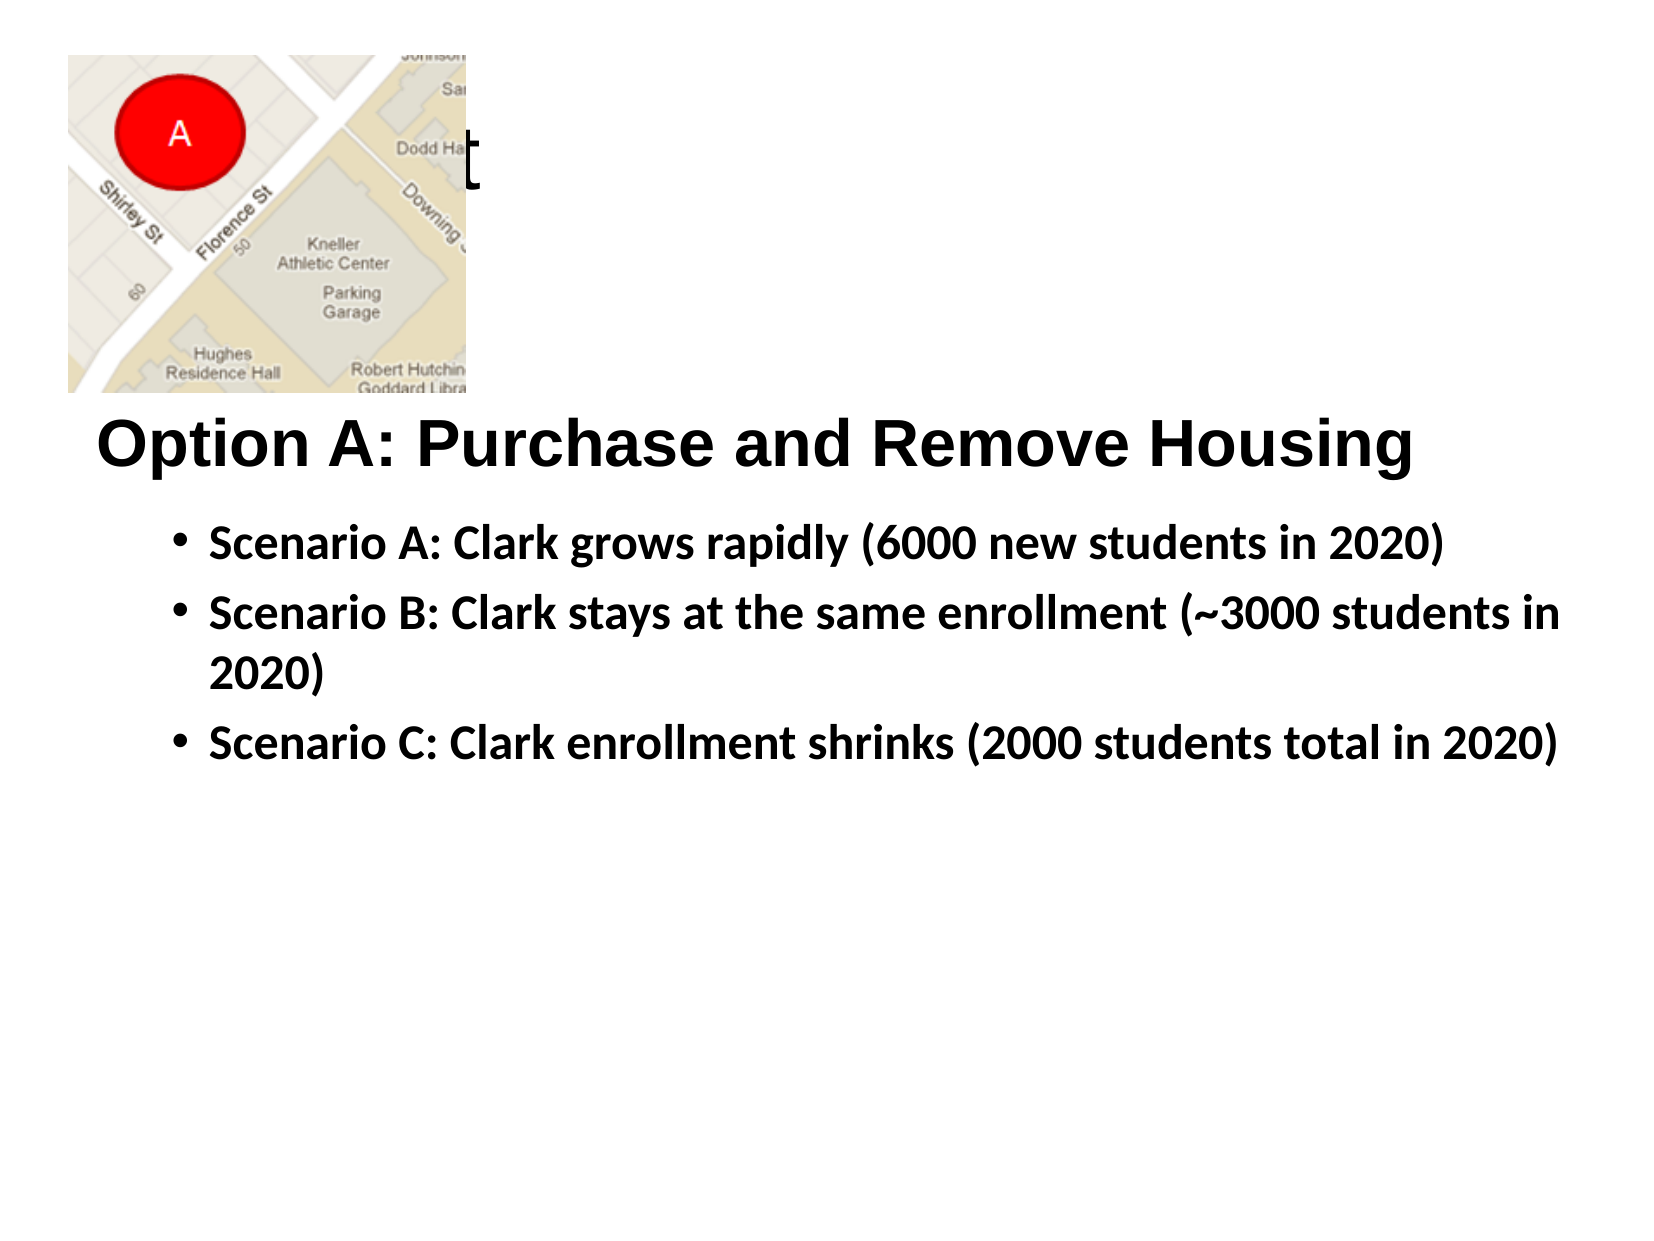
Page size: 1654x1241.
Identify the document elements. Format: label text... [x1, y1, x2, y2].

list Option A: Purchase and Remove Housing Scenario A: Clark grows rapidly (6000 new students in 2020) Scenario B: Clark stays at the same enrollment (~3000 students in 2020) Scenario C: Clark enrollment shrinks (2000 students total in 2020) [96, 399, 1585, 1218]
picture [68, 55, 466, 393]
title Forecast [124, 49, 1613, 257]
